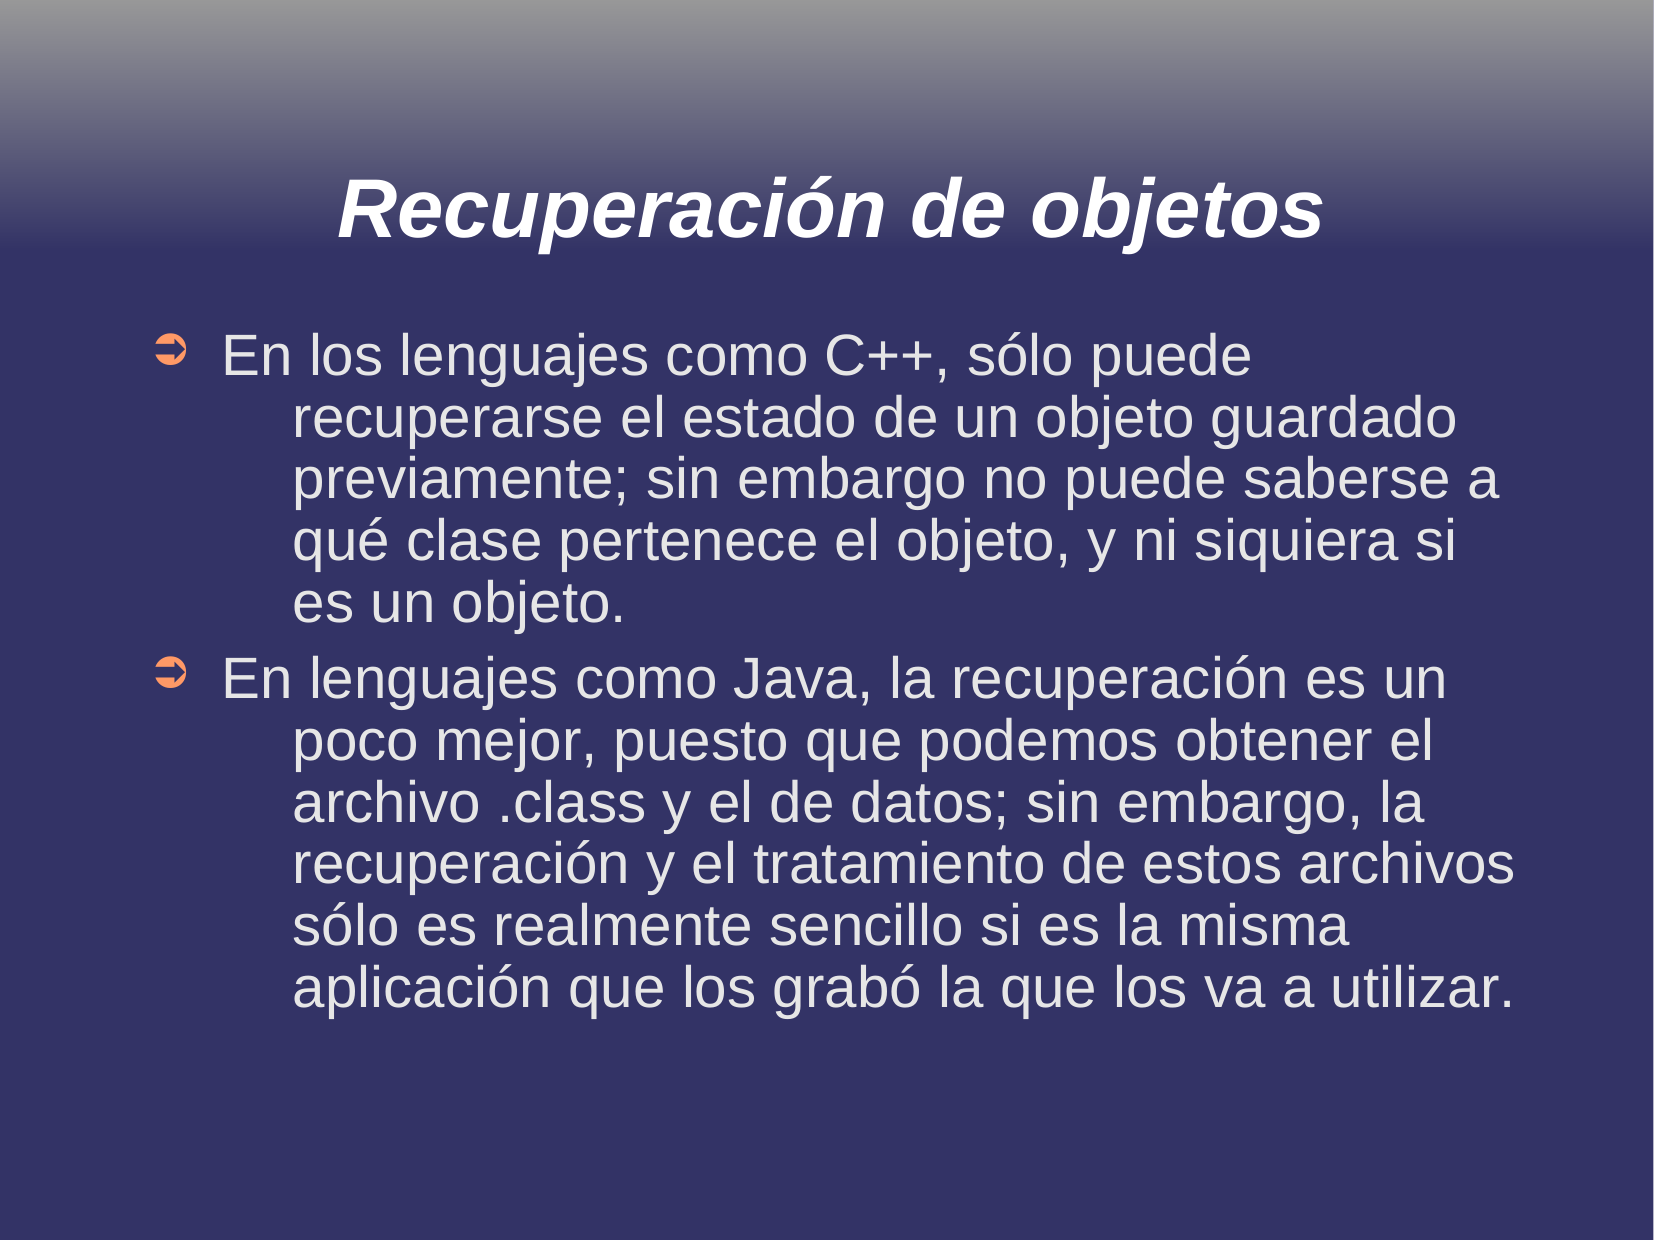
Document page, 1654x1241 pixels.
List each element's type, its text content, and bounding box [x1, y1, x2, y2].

title Recuperación de objetos [112, 100, 1552, 318]
list En los lenguajes como C++, sólo puede recuperarse el estado de un objeto guardado previamente; sin embargo no puede saberse a qué clase pertenece el objeto, y ni siquiera si es un objeto. En lenguajes como Java, la recuperación es un poco mejor, puesto que podemos obtener el archivo .class y el de datos; sin embargo, la recuperación y el tratamiento de estos archivos sólo es realmente sencillo si es la misma aplicación que los grabó la que los va a utilizar. [112, 318, 1552, 1105]
